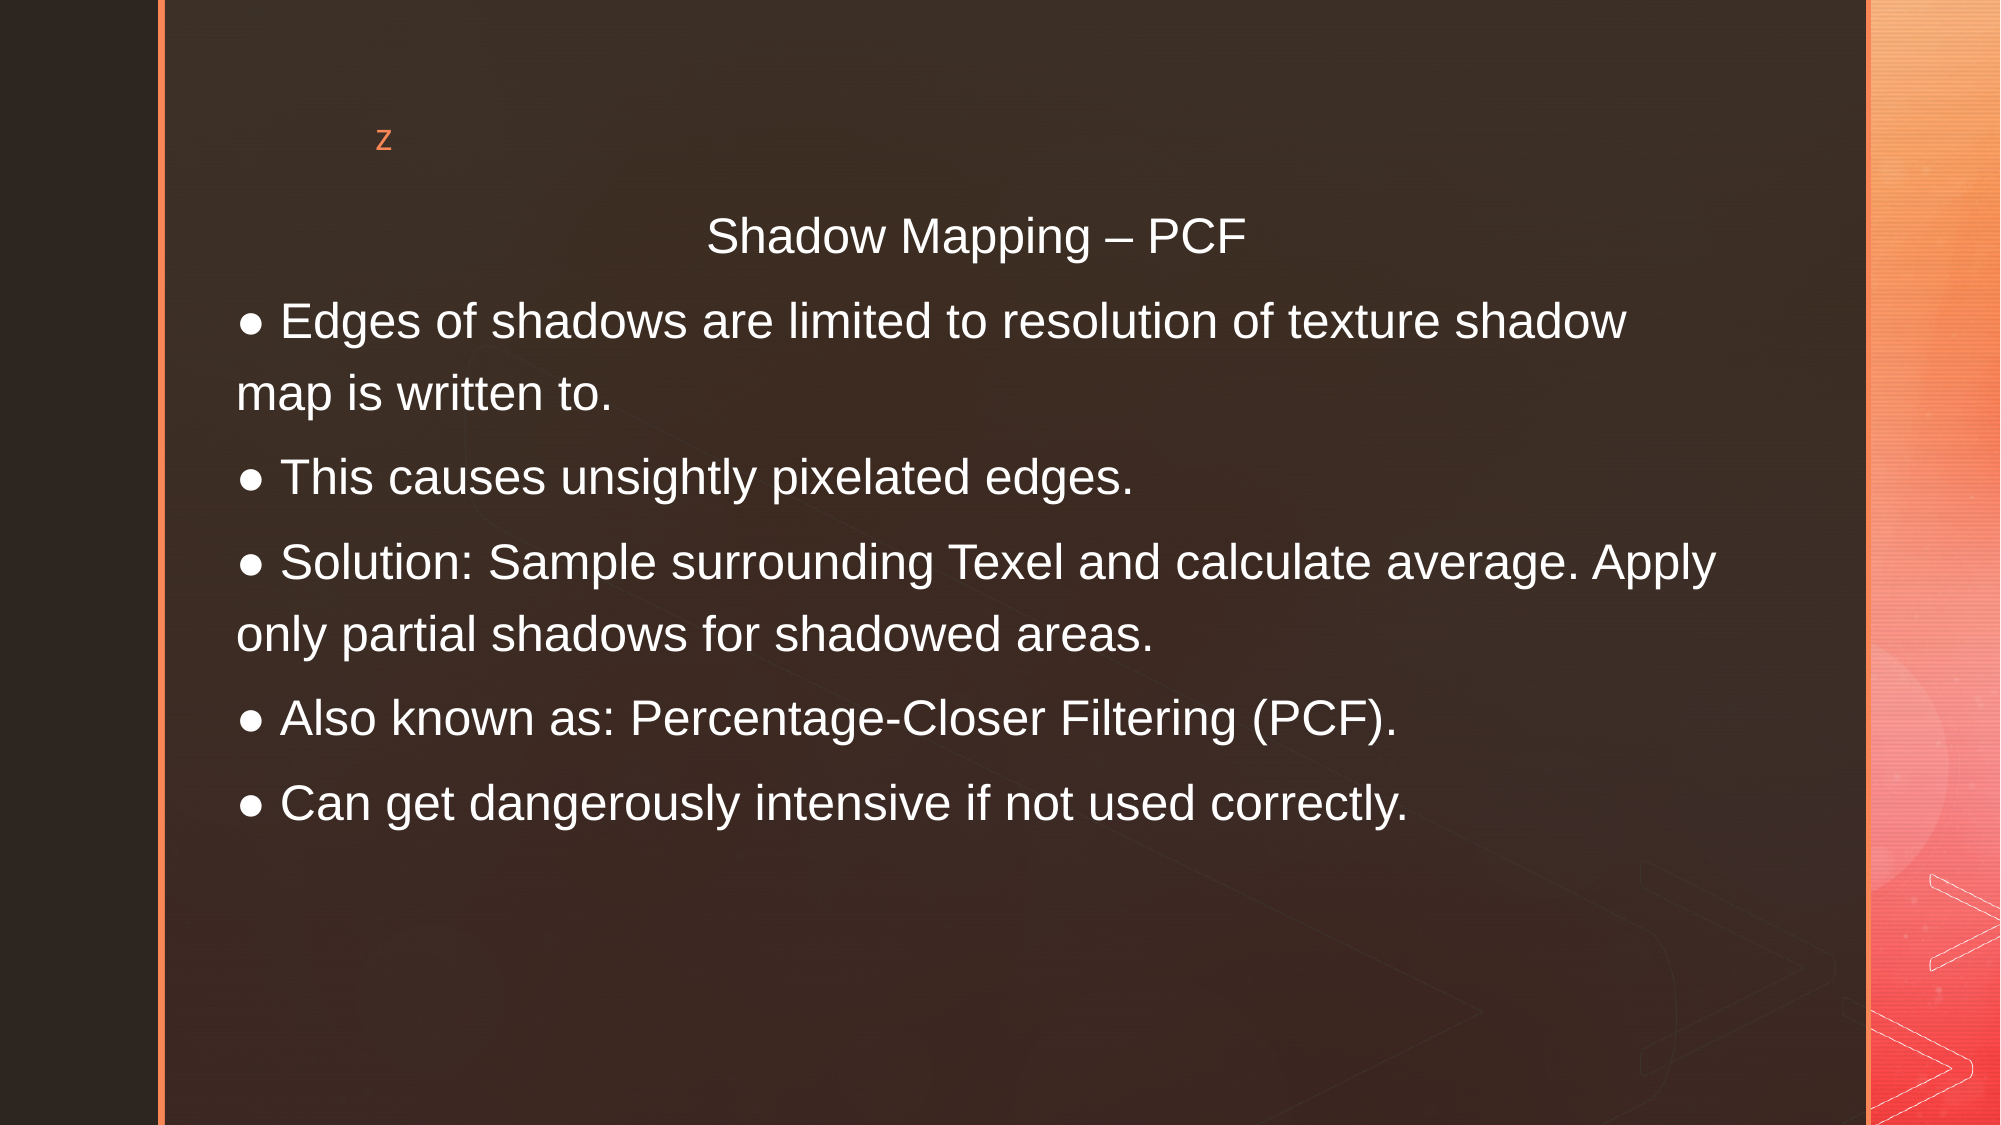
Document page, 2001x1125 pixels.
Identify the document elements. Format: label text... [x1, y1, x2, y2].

list Shadow Mapping – PCF ● Edges of shadows are limited to resolution of texture shadow map is written to. ● This causes unsightly pixelated edges. ● Solution: Sample surrounding Texel and calculate average. Apply only partial shadows for shadowed areas. ● Also known as: Percentage-Closer Filtering (PCF). ● Can get dangerously intensive if not used correctly. [218, 29, 1734, 993]
